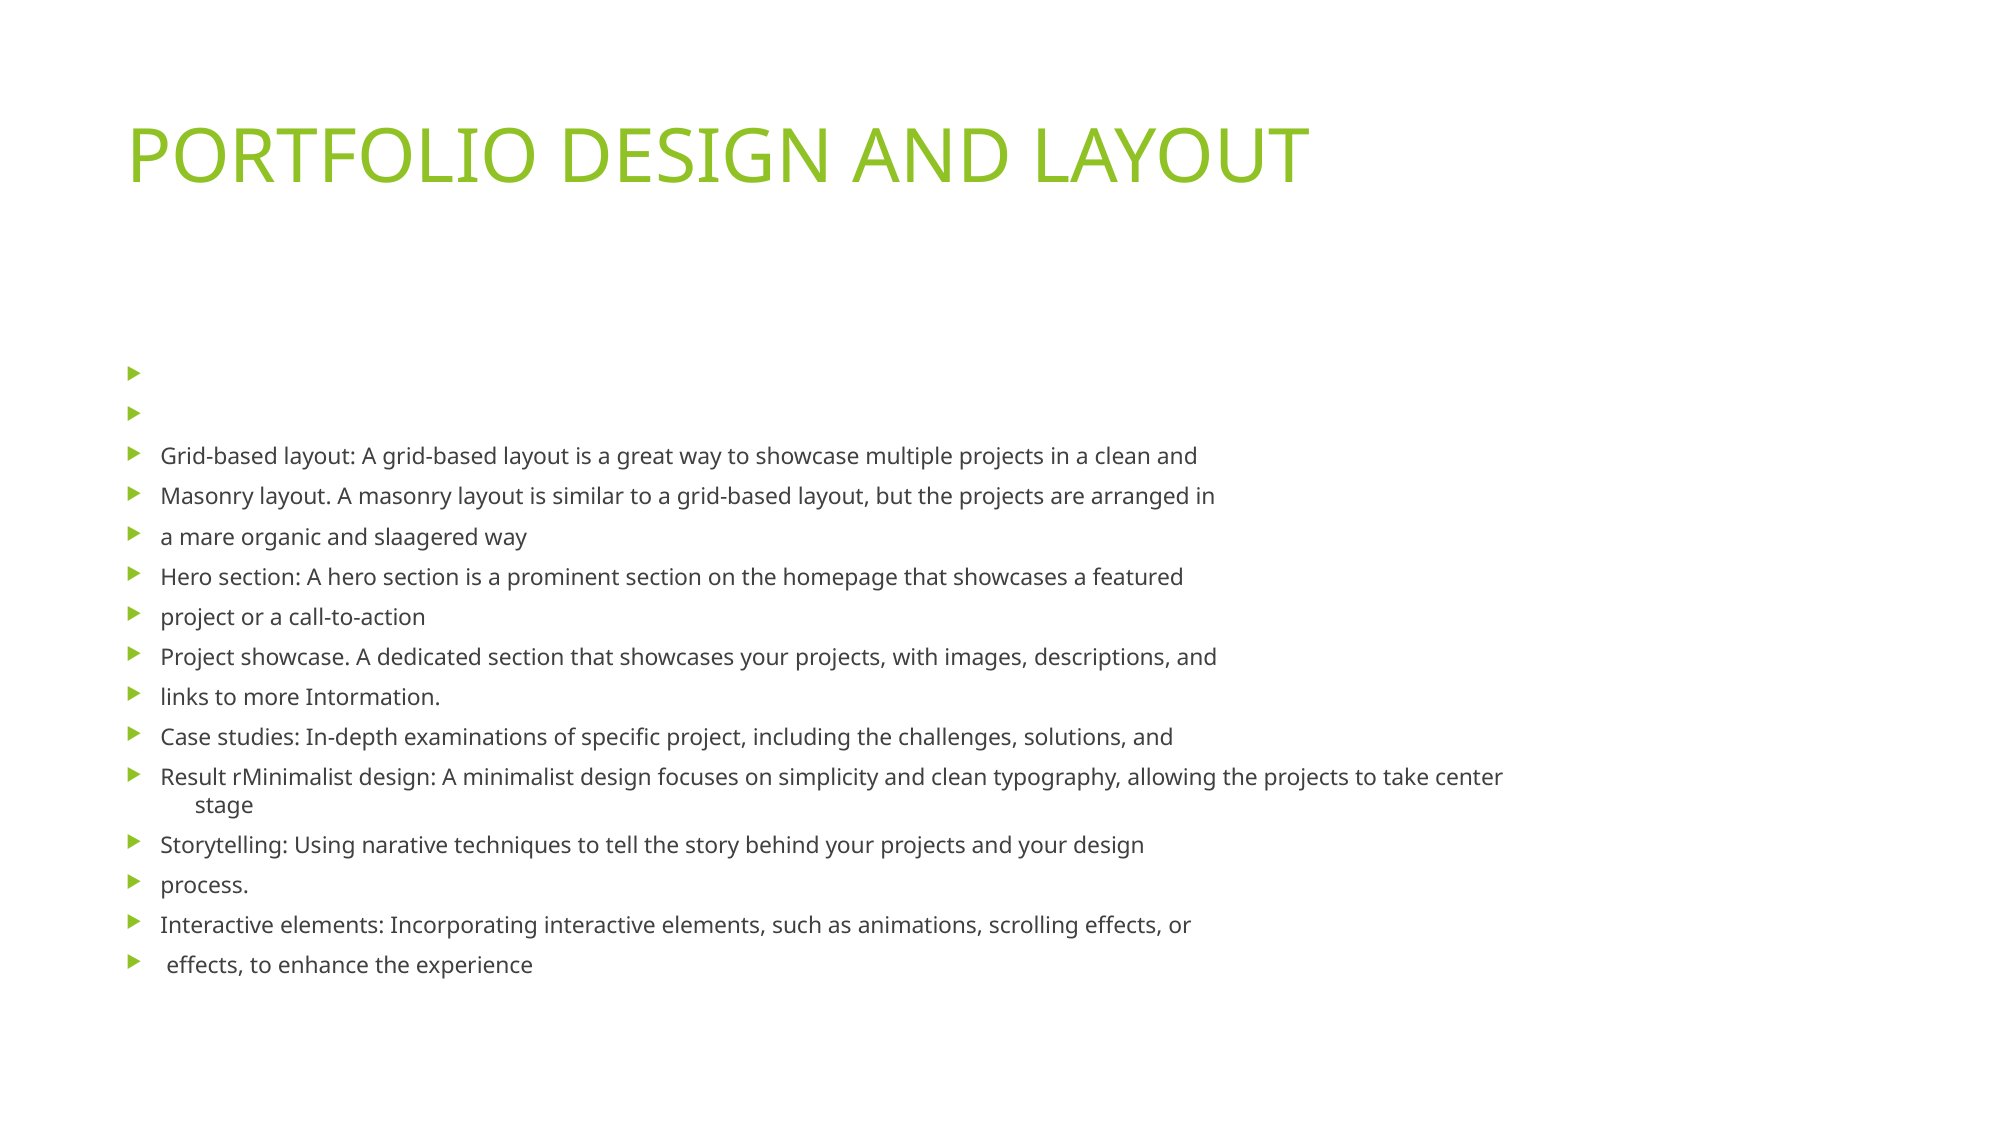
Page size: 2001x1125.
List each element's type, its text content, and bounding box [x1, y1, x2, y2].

title PORTFOLIO DESIGN AND LAYOUT [111, 99, 1522, 317]
list Grid-based layout: A grid-based layout is a great way to showcase multiple projects in a clean and Masonry layout. A masonry layout is similar to a grid-based layout, but the projects are arranged in a mare organic and slaagered way Hero section: A hero section is a prominent section on the homepage that showcases a featured project or a call-to-action Project showcase. A dedicated section that showcases your projects, with images, descriptions, and links to more Intormation. Case studies: In-depth examinations of specific project, including the challenges, solutions, and Result rMinimalist design: A minimalist design focuses on simplicity and clean typography, allowing the projects to take center stage Storytelling: Using narative techniques to tell the story behind your projects and your design process. Interactive elements: Incorporating interactive elements, such as animations, scrolling effects, or effects, to enhance the experience [111, 354, 1522, 992]
